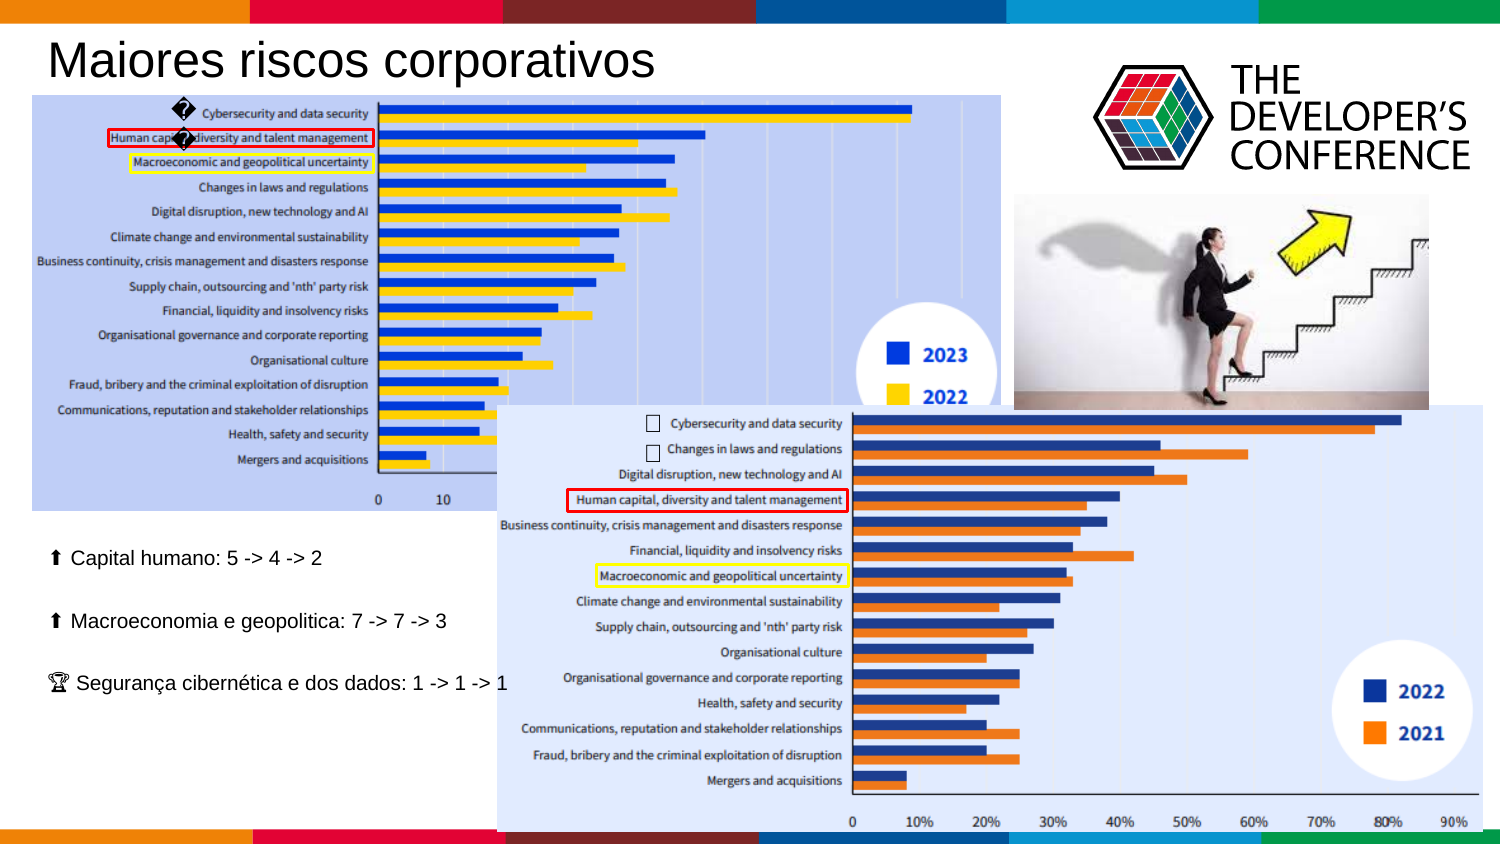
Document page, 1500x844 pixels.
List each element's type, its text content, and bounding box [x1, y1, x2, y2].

text_box 🏆 [628, 392, 685, 483]
text_box 🏆 Segurança cibernética e dos dados: 1 -> 1 -> 1 [32, 654, 622, 710]
picture [32, 95, 1483, 832]
text_box ⬆️ Capital humano: 5 -> 4 -> 2 [32, 529, 622, 585]
text_box 🏆 [155, 79, 212, 170]
picture [132, 156, 372, 171]
picture [1075, 47, 1486, 186]
text_box ⬆️ Macroeconomia e geopolitica: 7 -> 7 -> 3 [32, 592, 622, 648]
picture [110, 131, 155, 145]
picture [212, 131, 372, 145]
picture [622, 566, 847, 585]
title Maiores riscos corporativos [32, 12, 1430, 111]
